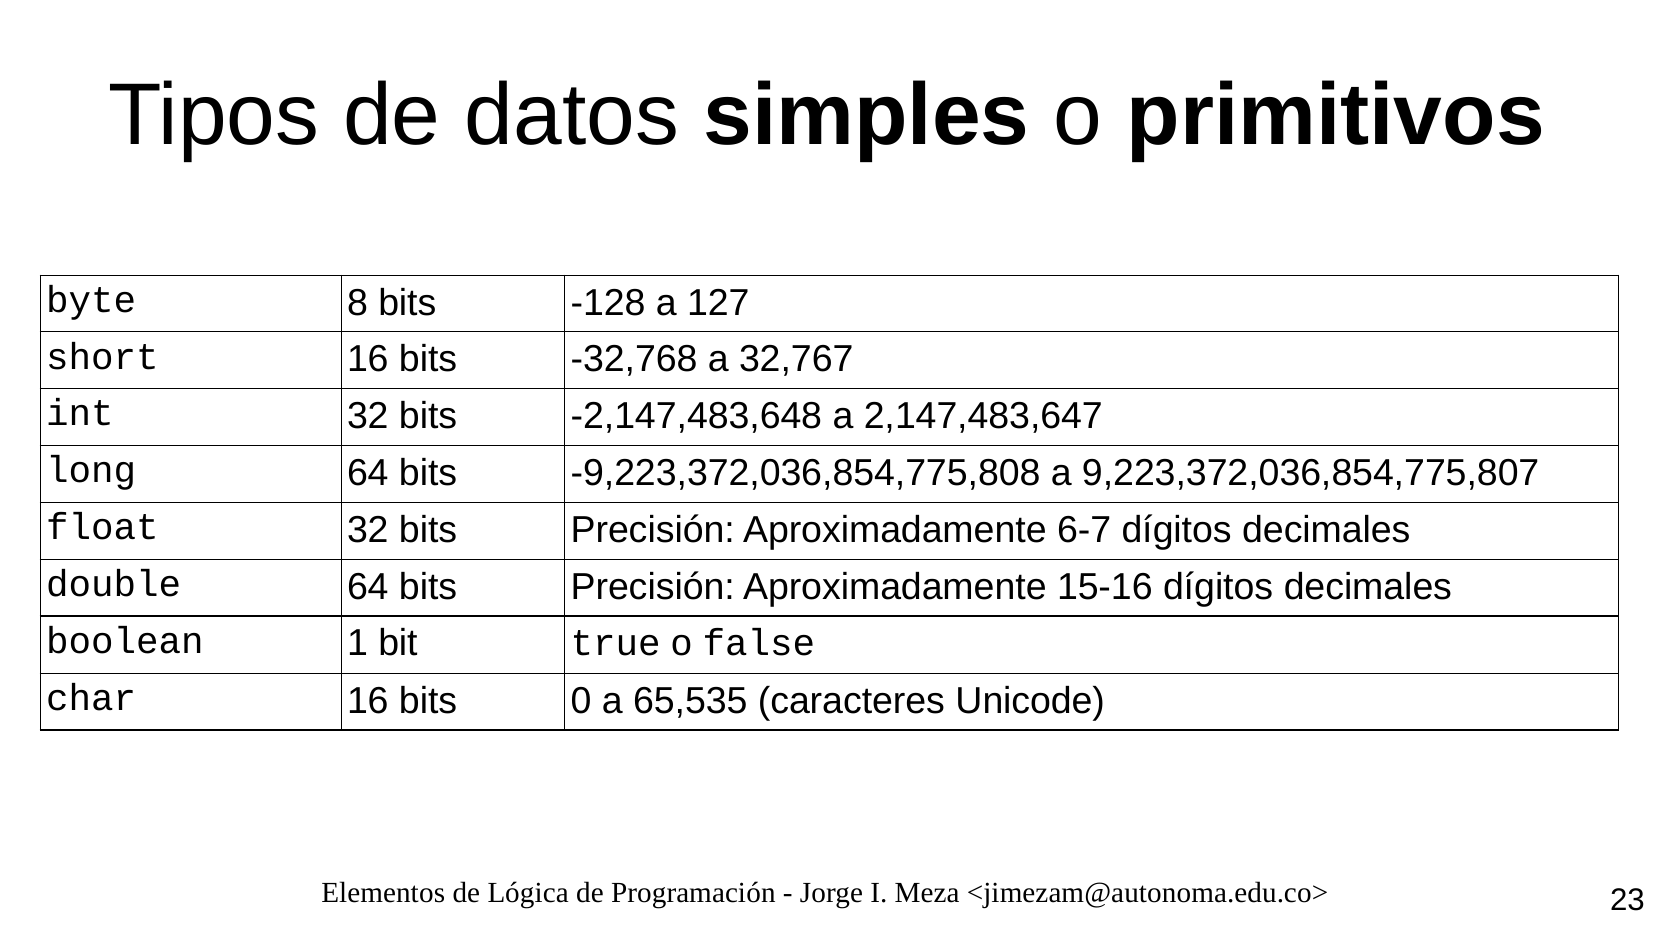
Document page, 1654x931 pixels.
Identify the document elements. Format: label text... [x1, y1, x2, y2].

table_cell true o false [565, 617, 1618, 673]
table_cell 16 bits [342, 332, 564, 388]
table_cell int [41, 389, 341, 445]
table_cell 32 bits [342, 503, 564, 559]
table_cell 0 a 65,535 (caracteres Unicode) [565, 674, 1618, 729]
table_header -128 a 127 [565, 276, 1618, 331]
table_cell Precisión: Aproximadamente 15-16 dígitos decimales [565, 560, 1618, 615]
table_cell boolean [41, 617, 341, 673]
table_cell 64 bits [342, 560, 564, 615]
table_header byte [41, 276, 341, 331]
table_cell 32 bits [342, 389, 564, 445]
table_cell char [41, 674, 341, 729]
title Tipos de datos simples o primitivos [82, 37, 1571, 193]
table_cell -9,223,372,036,854,775,808 a 9,223,372,036,854,775,807 [565, 446, 1618, 502]
table_cell 64 bits [342, 446, 564, 502]
table_cell -32,768 a 32,767 [565, 332, 1618, 388]
table_cell float [41, 503, 341, 559]
table_cell 1 bit [342, 617, 564, 673]
table_cell short [41, 332, 341, 388]
table_cell Precisión: Aproximadamente 6-7 dígitos decimales [565, 503, 1618, 559]
table_cell long [41, 446, 341, 502]
table_cell -2,147,483,648 a 2,147,483,647 [565, 389, 1618, 445]
table_header 8 bits [342, 276, 564, 331]
table_cell 16 bits [342, 674, 564, 729]
table_cell double [41, 560, 341, 615]
